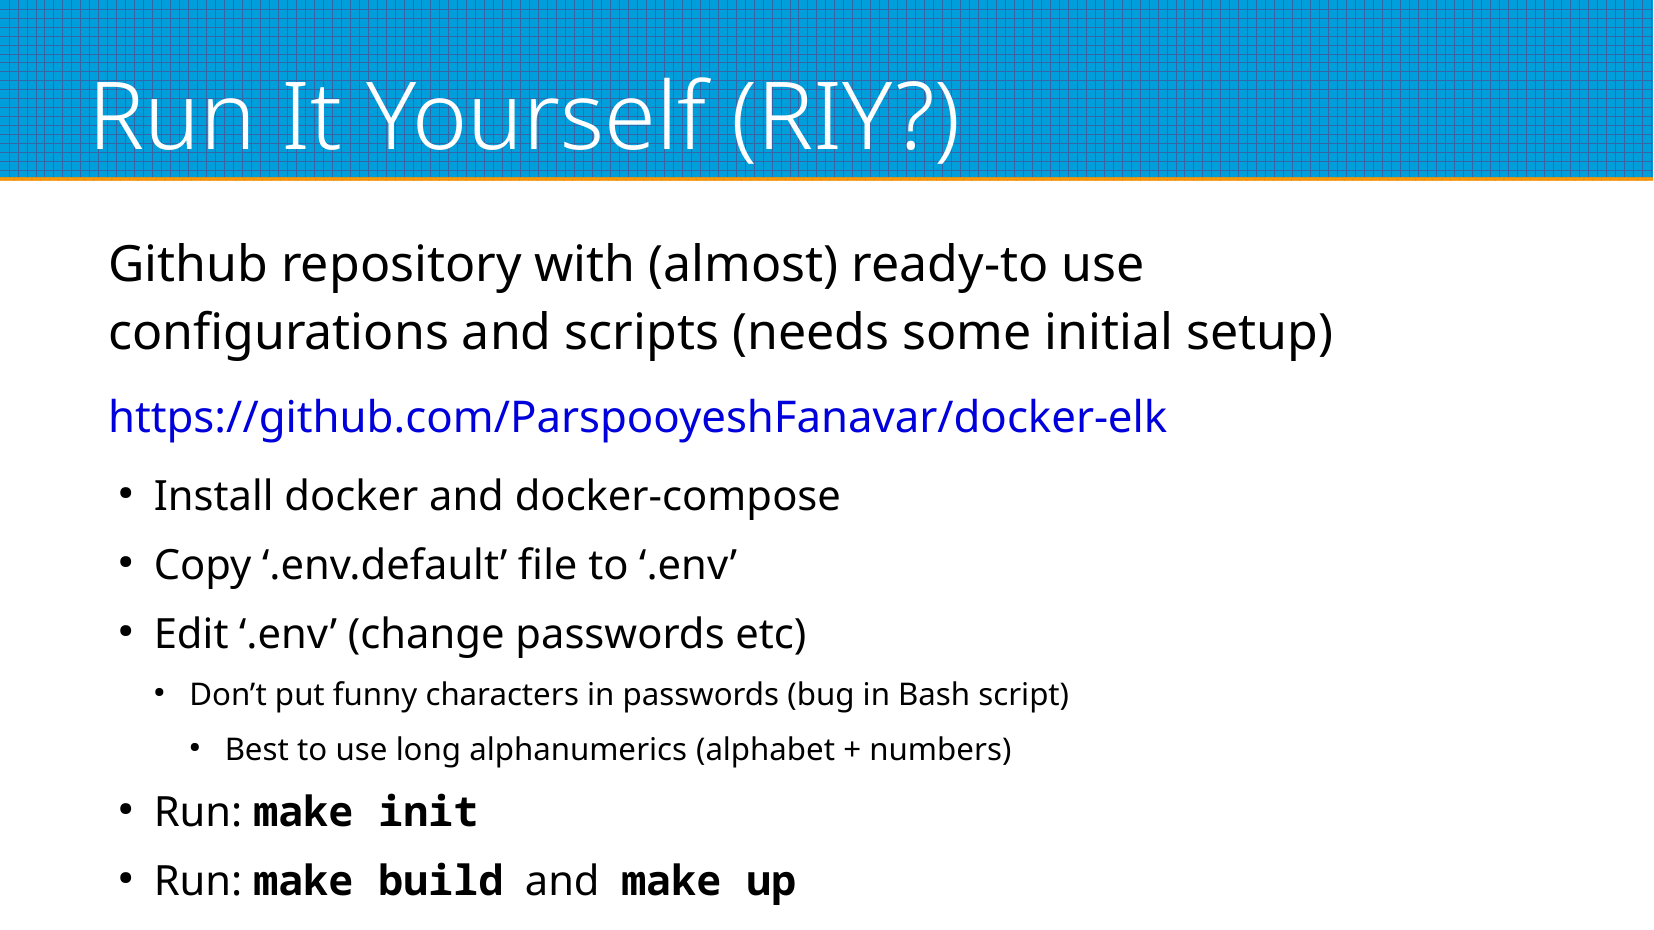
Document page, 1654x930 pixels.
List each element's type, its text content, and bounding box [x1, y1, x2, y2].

text_box Install docker and docker-compose Copy ‘.env.default’ file to ‘.env’ Edit ‘.env’ (change passwords etc) Don’t put funny characters in passwords (bug in Bash script) Best to use long alphanumerics (alphabet + numbers) Run: make init Run: make build and make up [112, 457, 1576, 916]
text_box Github repository with (almost) ready-to use configurations and scripts (needs some initial setup) https://github.com/ParspooyeshFanavar/docker-elk [102, 171, 1501, 502]
title Run It Yourself (RIY?) [88, 14, 1565, 178]
